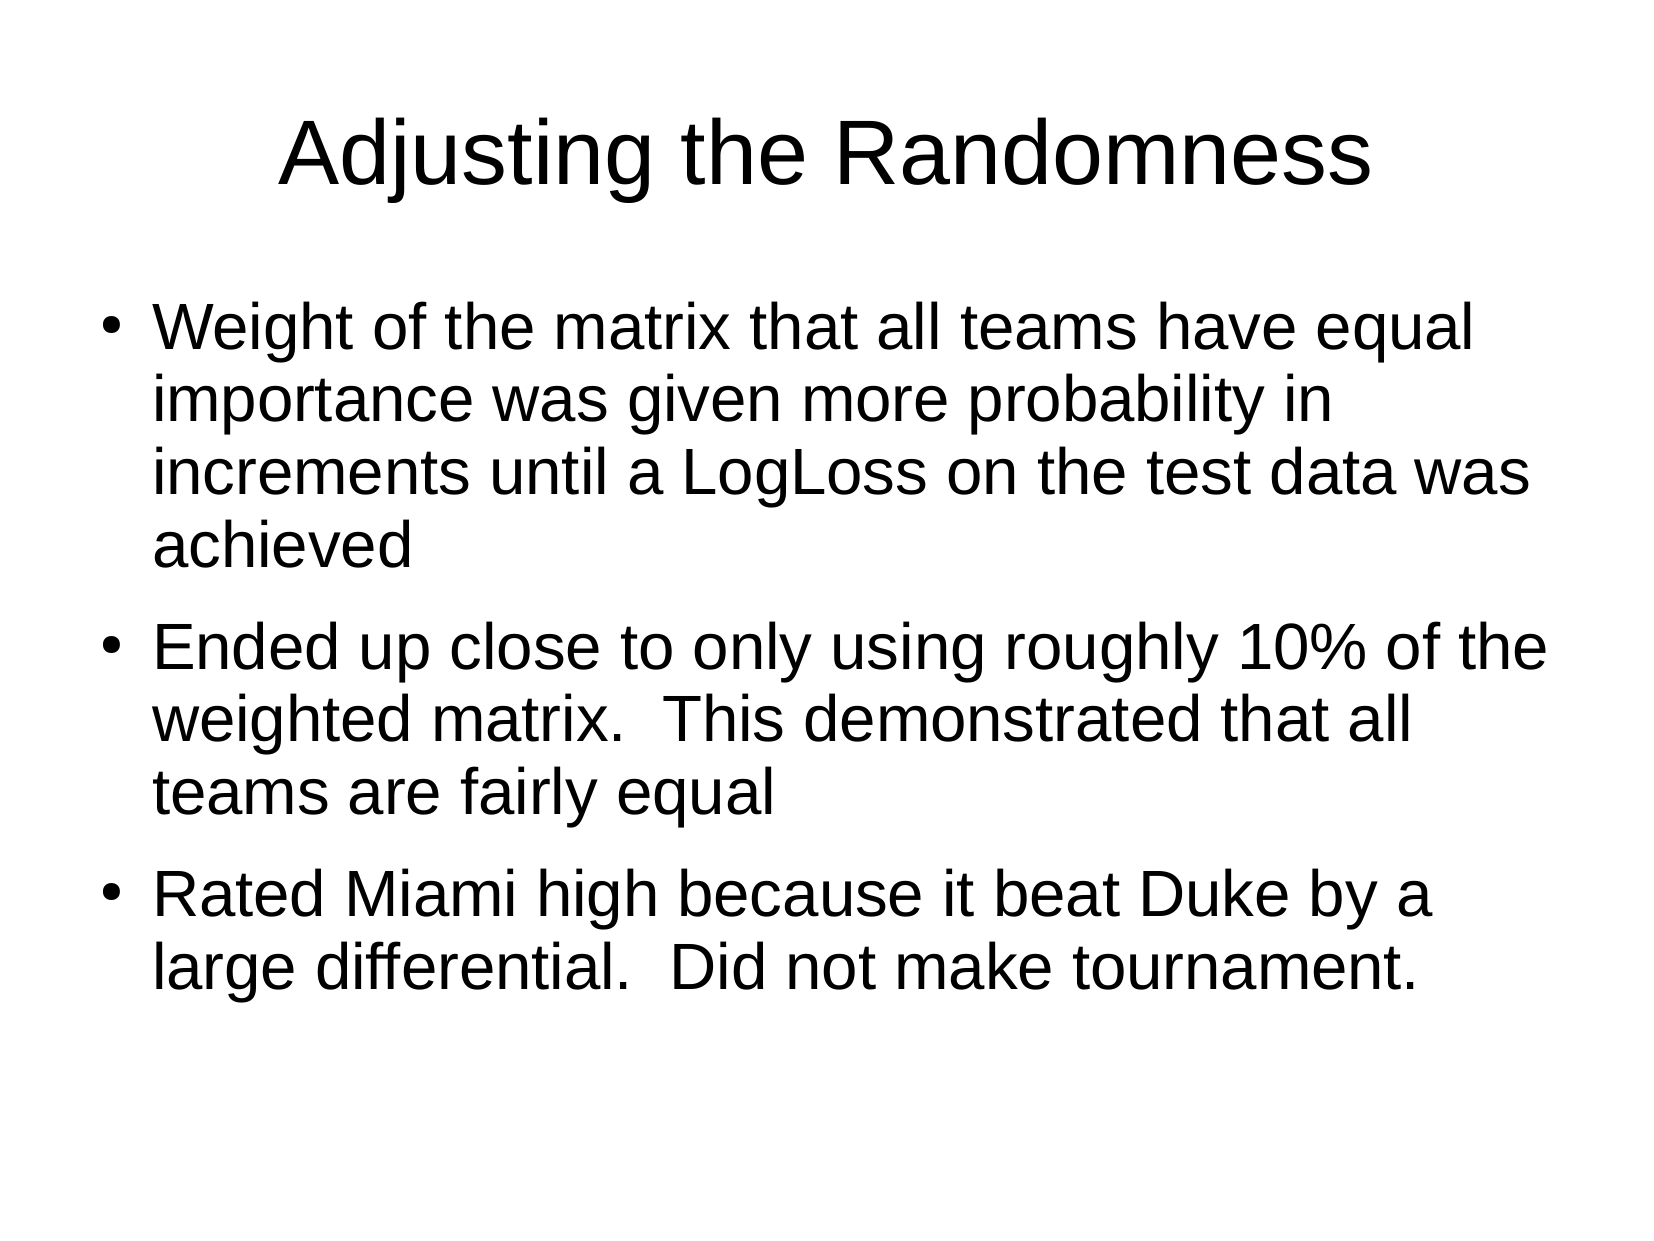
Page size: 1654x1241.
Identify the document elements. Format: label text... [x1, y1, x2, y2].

title Adjusting the Randomness [82, 49, 1571, 257]
list Weight of the matrix that all teams have equal importance was given more probability in increments until a LogLoss on the test data was achieved Ended up close to only using roughly 10% of the weighted matrix. This demonstrated that all teams are fairly equal Rated Miami high because it beat Duke by a large differential. Did not make tournament. [82, 290, 1571, 1010]
